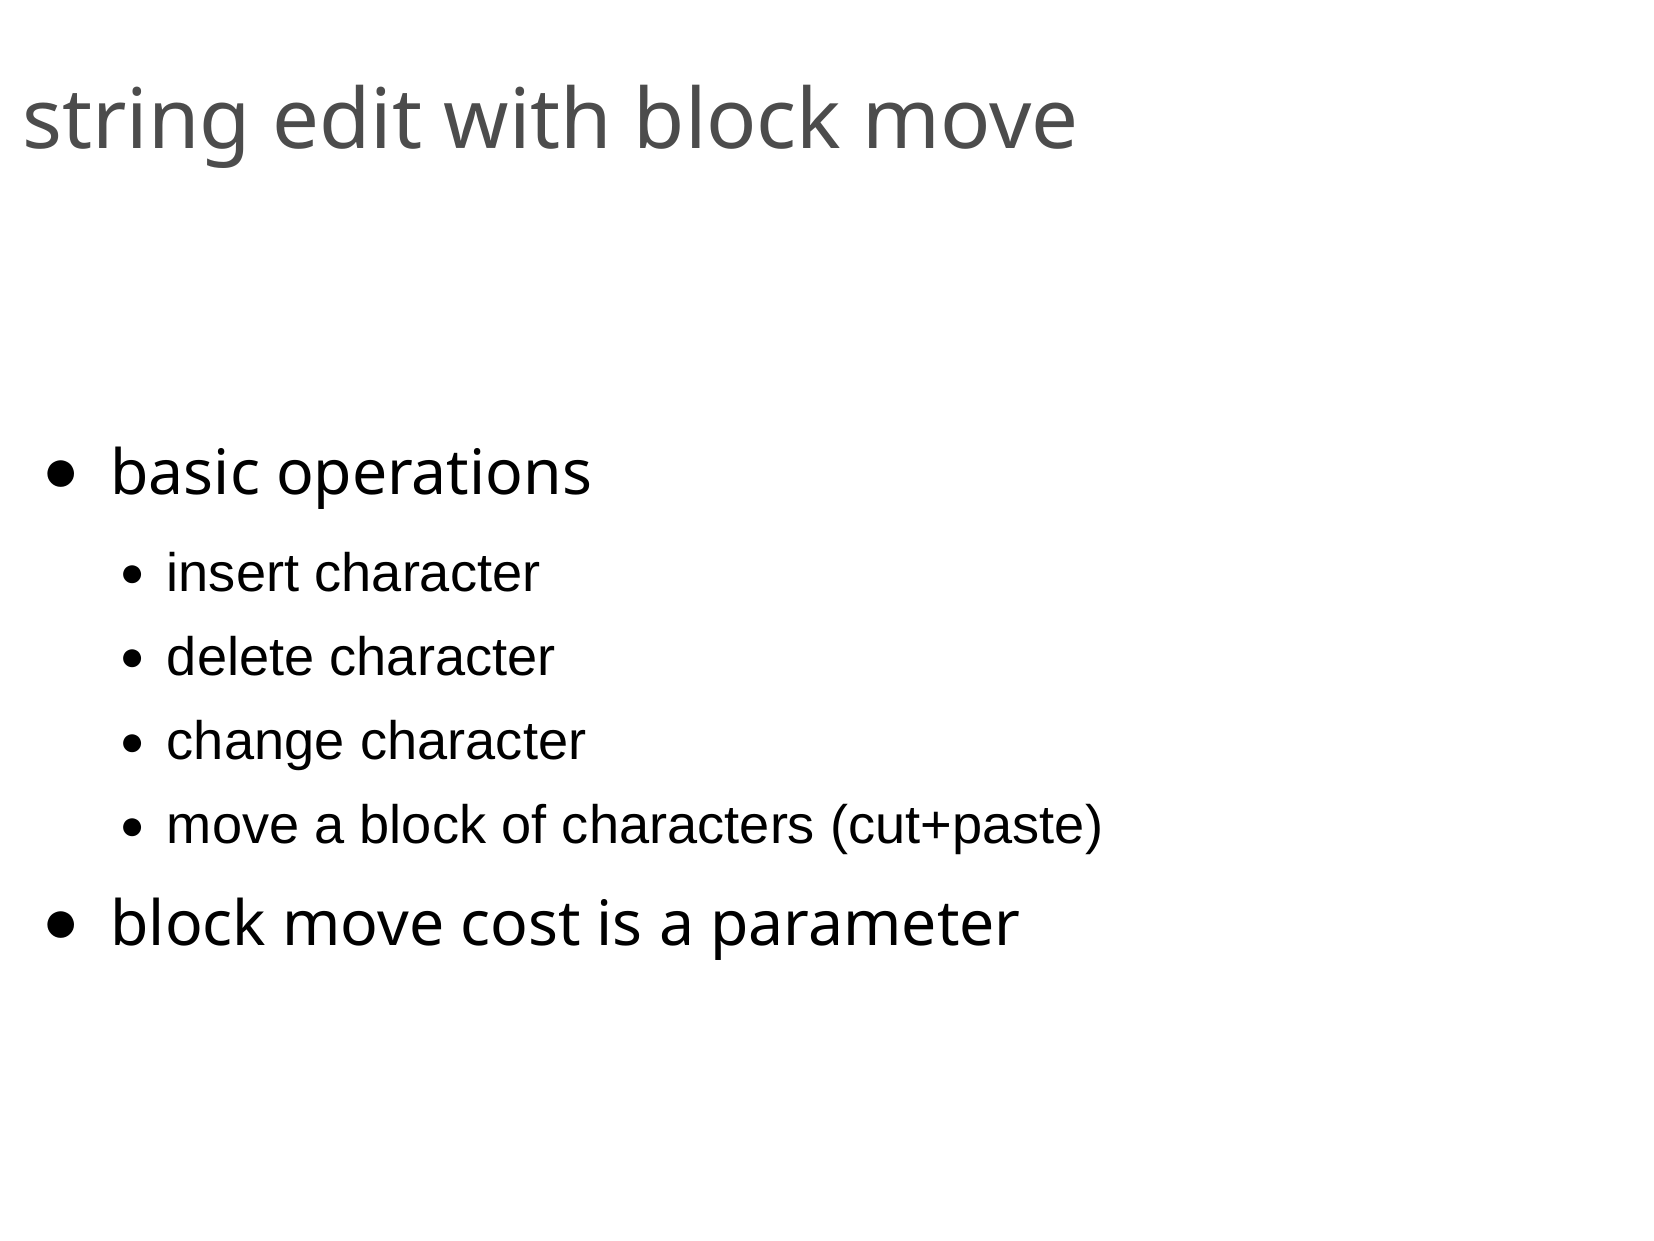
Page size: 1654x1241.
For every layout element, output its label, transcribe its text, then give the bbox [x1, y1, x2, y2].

title string edit with block move [22, 19, 1654, 213]
list basic operations insert character delete character change character move a block of characters (cut+paste) block move cost is a parameter [25, 233, 1654, 1158]
